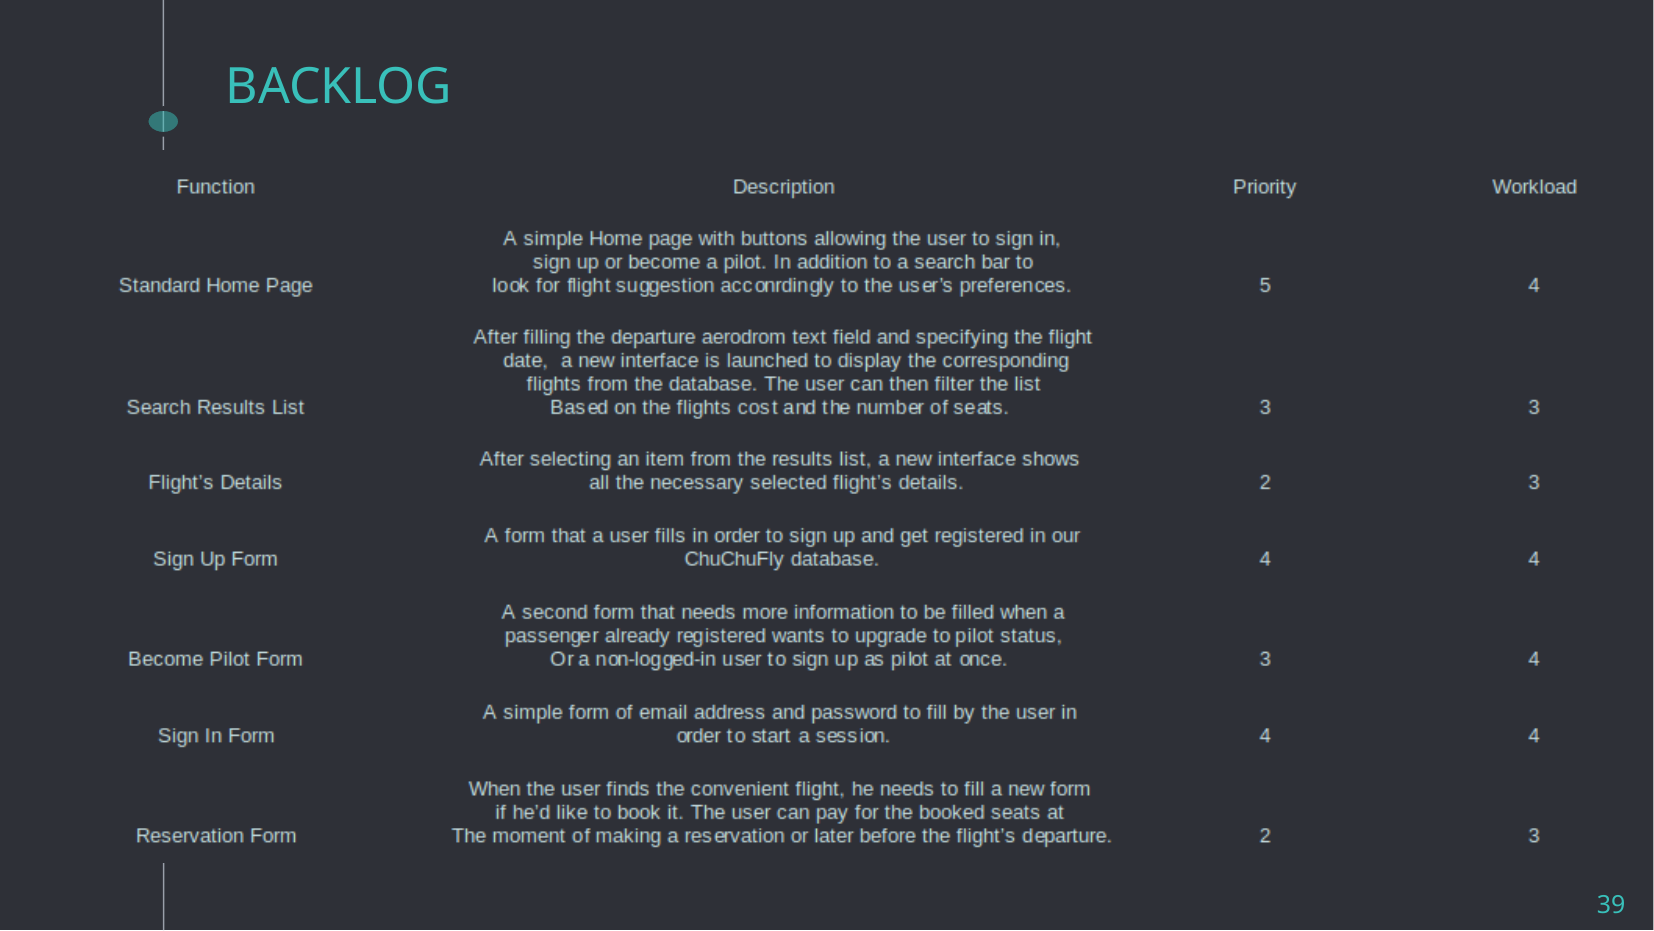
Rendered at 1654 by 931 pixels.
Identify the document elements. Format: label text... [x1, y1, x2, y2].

title BACKLOG [210, 66, 1451, 130]
slide_number <numéro> [1541, 873, 1641, 931]
picture [33, 150, 1624, 863]
